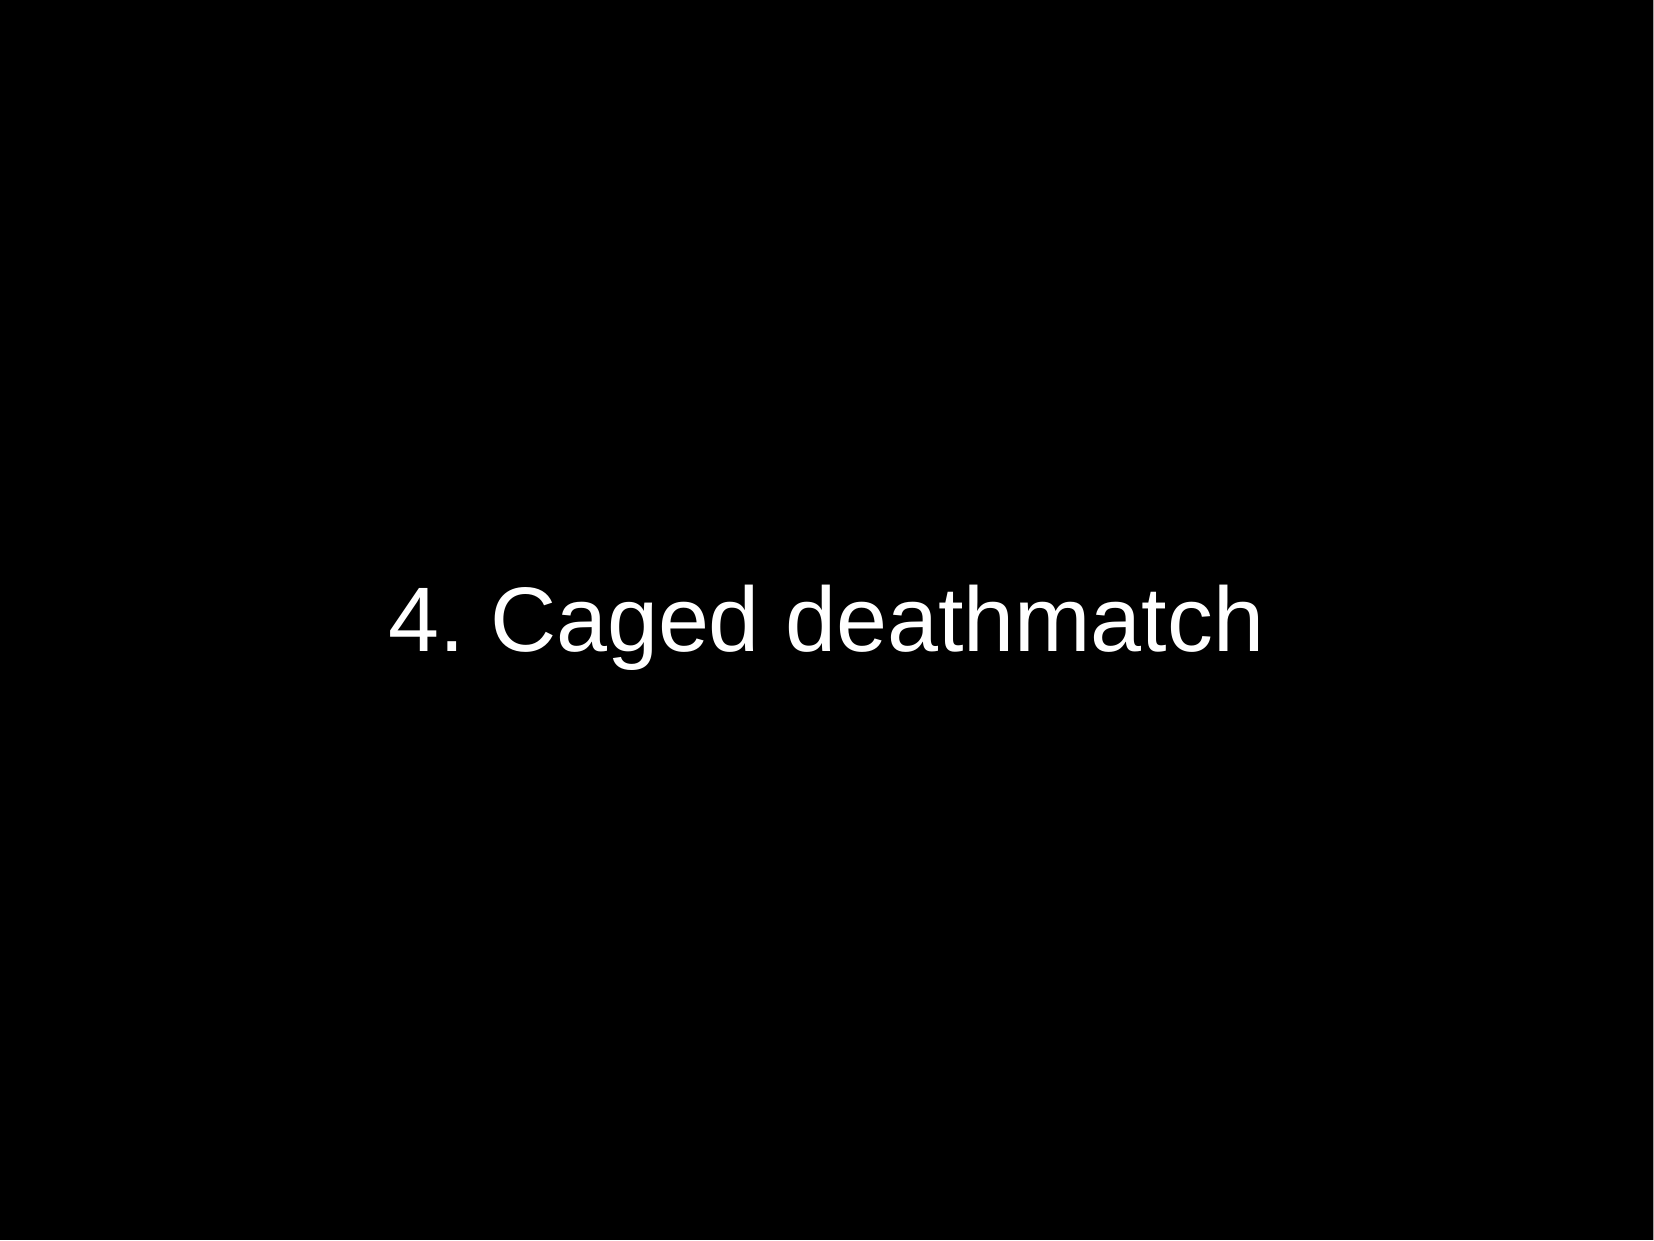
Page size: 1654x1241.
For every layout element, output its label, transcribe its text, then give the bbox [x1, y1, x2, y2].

title 4. Caged deathmatch [82, 516, 1571, 724]
